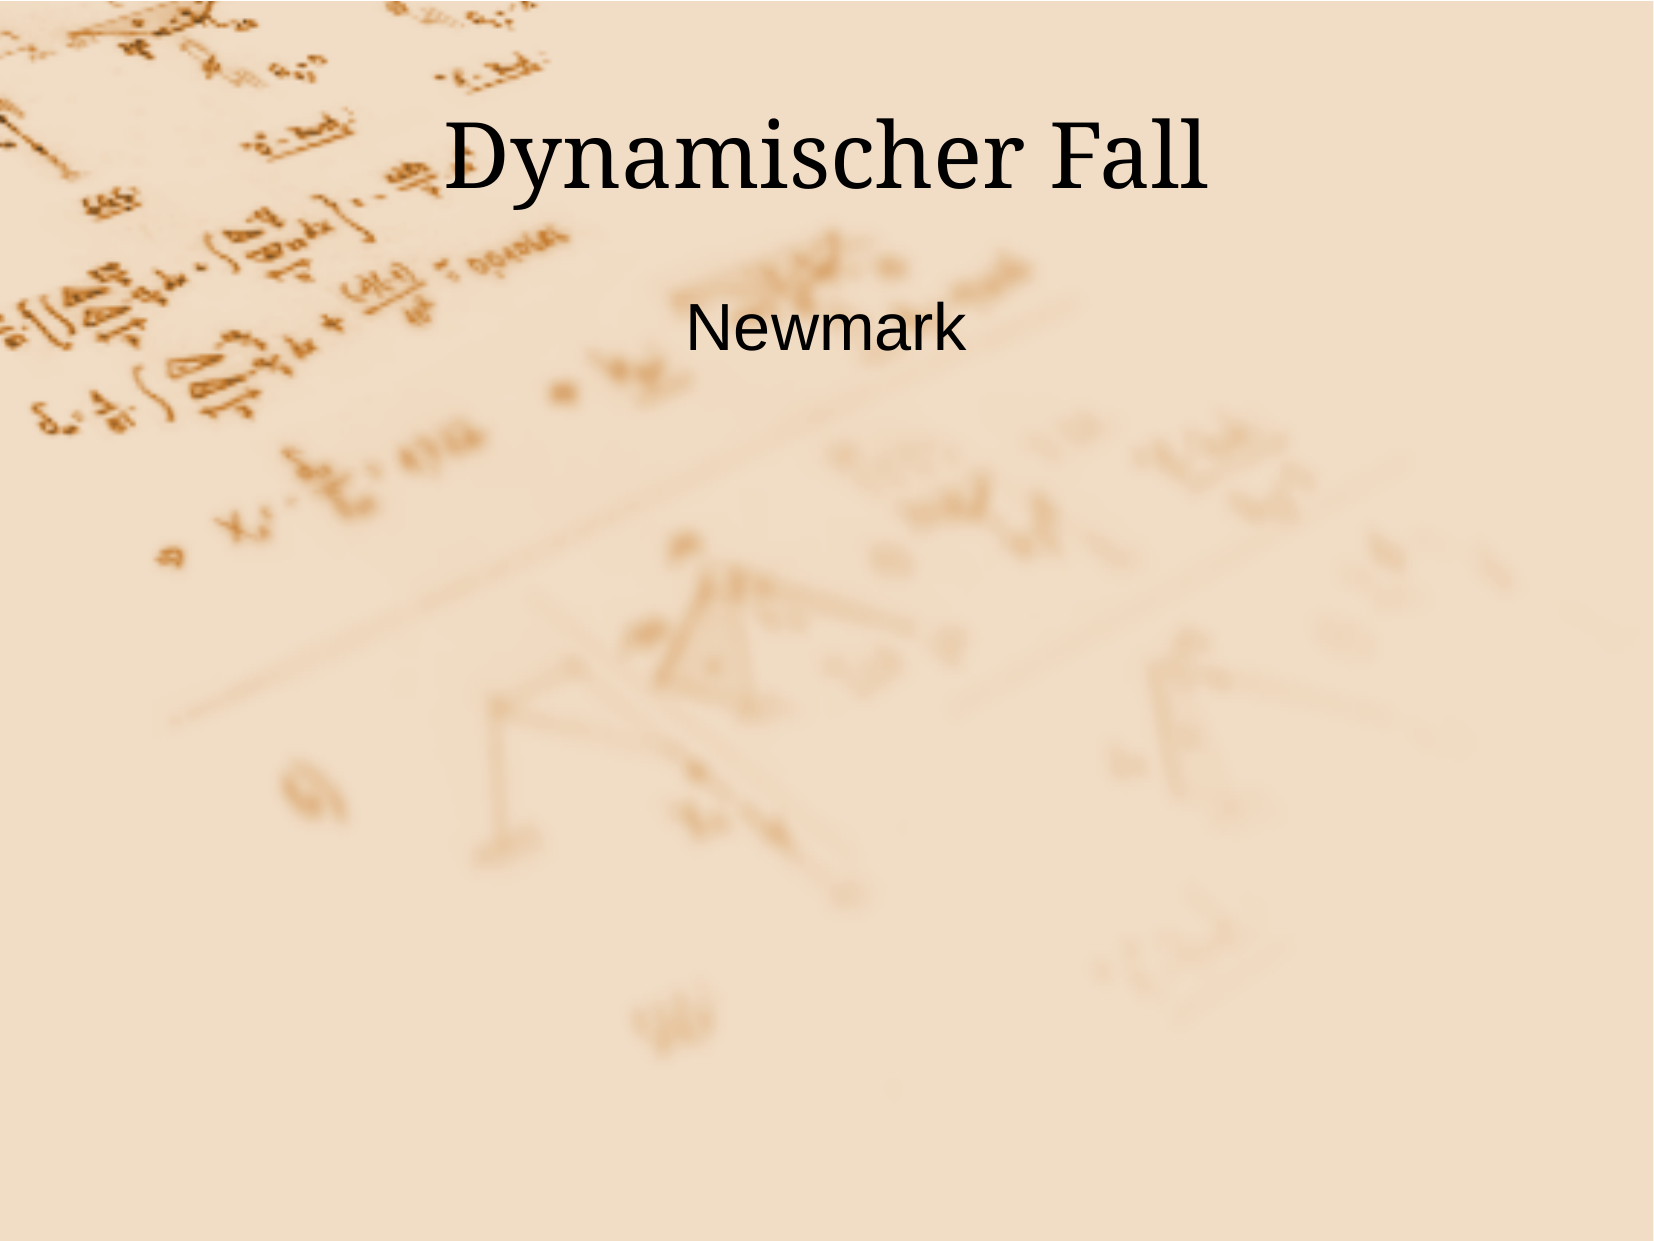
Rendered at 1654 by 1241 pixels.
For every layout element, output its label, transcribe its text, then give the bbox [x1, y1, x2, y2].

list Newmark [82, 290, 1571, 1109]
title Dynamischer Fall [82, 49, 1571, 257]
picture [0, 1, 1654, 1241]
